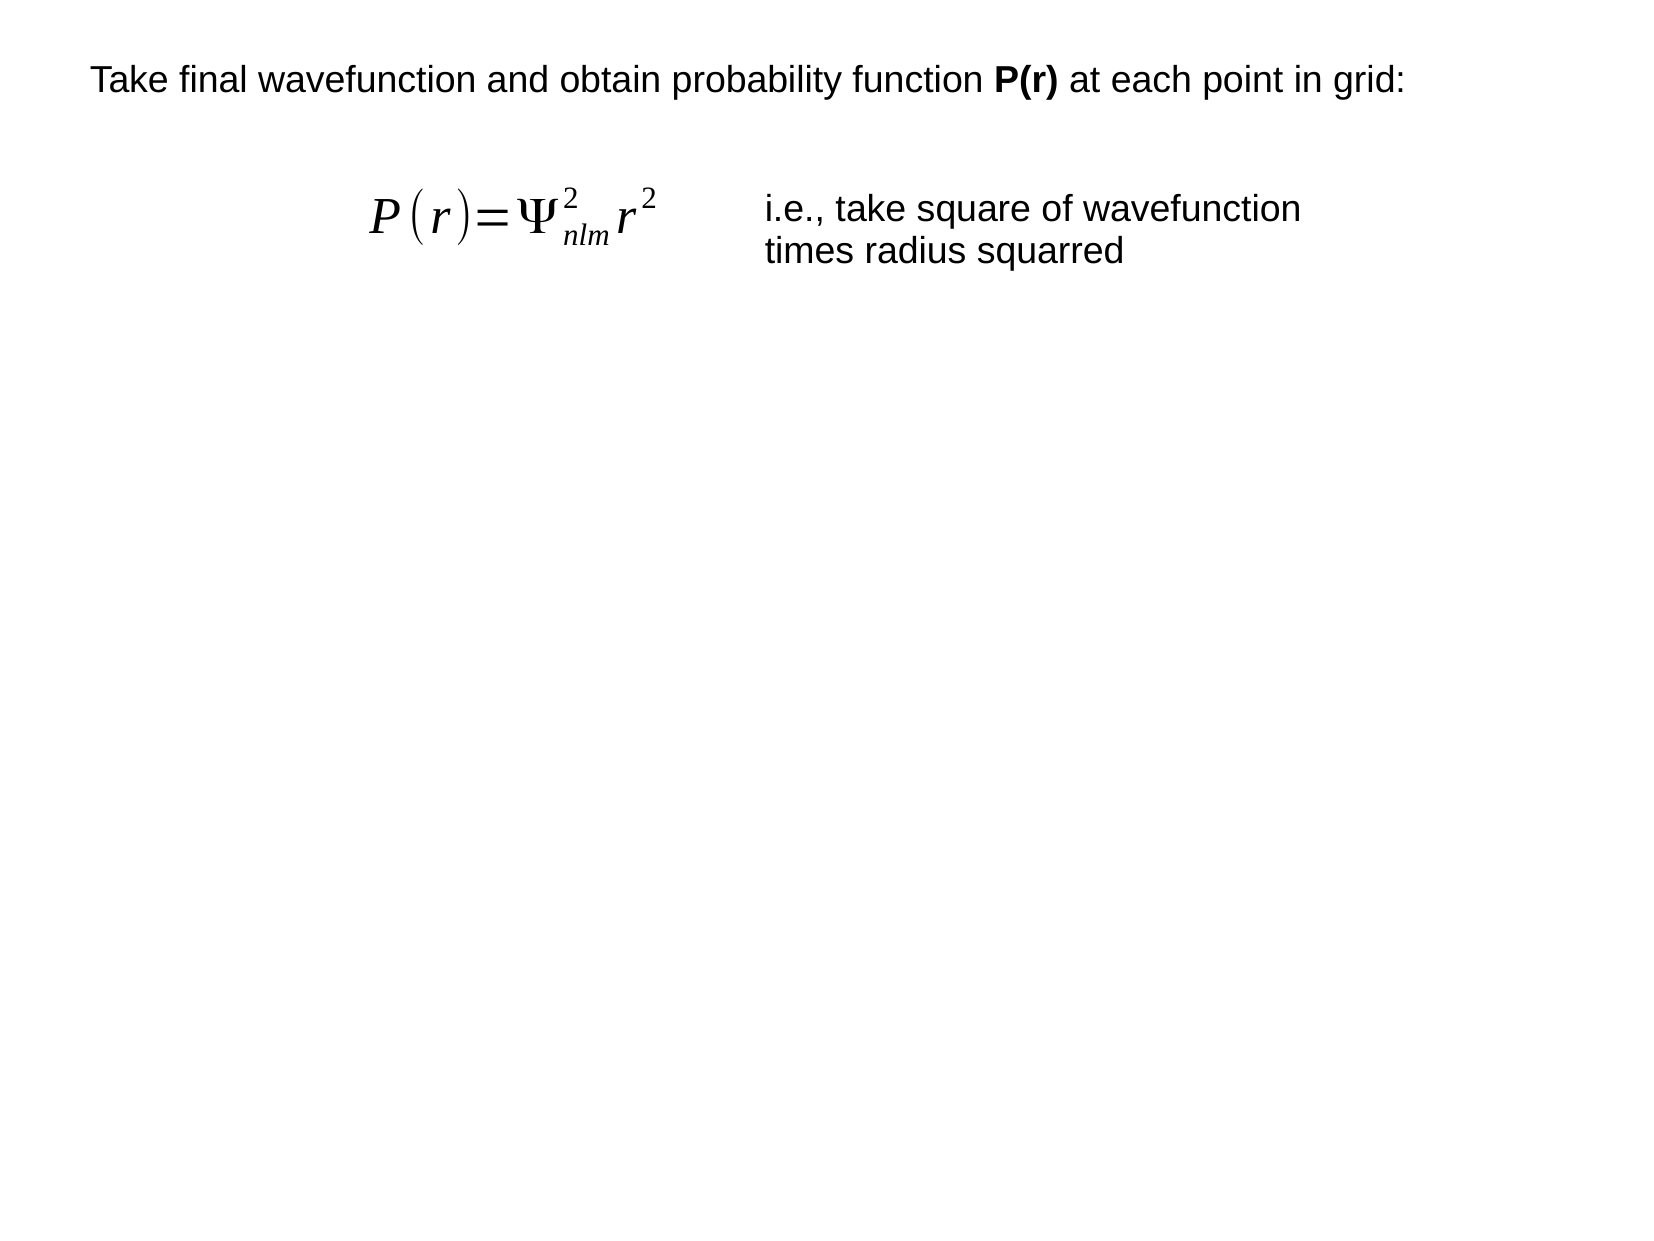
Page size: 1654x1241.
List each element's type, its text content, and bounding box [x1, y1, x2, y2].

text_box Take final wavefunction and obtain probability function P(r) at each point in grid: [75, 51, 1426, 109]
chart [360, 180, 663, 253]
text_box i.e., take square of wavefunction times radius squarred [750, 180, 1396, 279]
